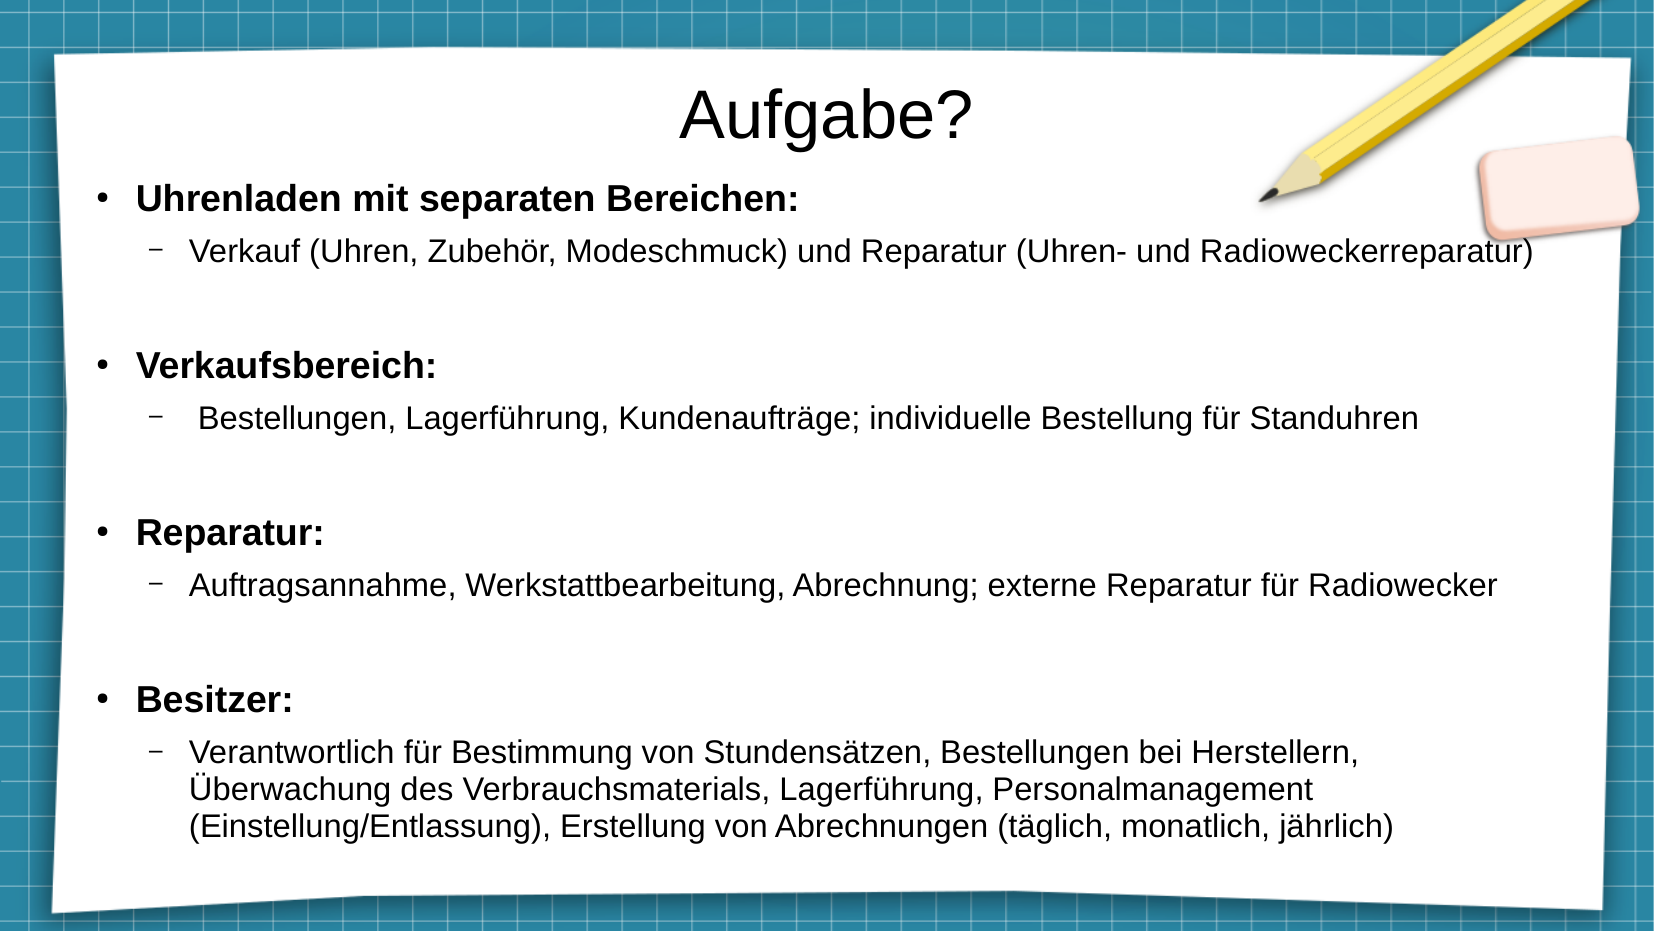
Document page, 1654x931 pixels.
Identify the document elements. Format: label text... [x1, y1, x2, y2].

list Uhrenladen mit separaten Bereichen: Verkauf (Uhren, Zubehör, Modeschmuck) und Reparatur (Uhren- und Radioweckerreparatur) Verkaufsbereich: Bestellungen, Lagerführung, Kundenaufträge; individuelle Bestellung für Standuhren Reparatur: Auftragsannahme, Werkstattbearbeitung, Abrechnung; externe Reparatur für Radiowecker Besitzer: Verantwortlich für Bestimmung von Stundensätzen, Bestellungen bei Herstellern, Überwachung des Verbrauchsmaterials, Lagerführung, Personalmanagement (Einstellung/Entlassung), Erstellung von Abrechnungen (täglich, monatlich, jährlich) [82, 177, 1571, 857]
title Aufgabe? [82, 37, 1571, 177]
picture [0, 0, 1654, 931]
